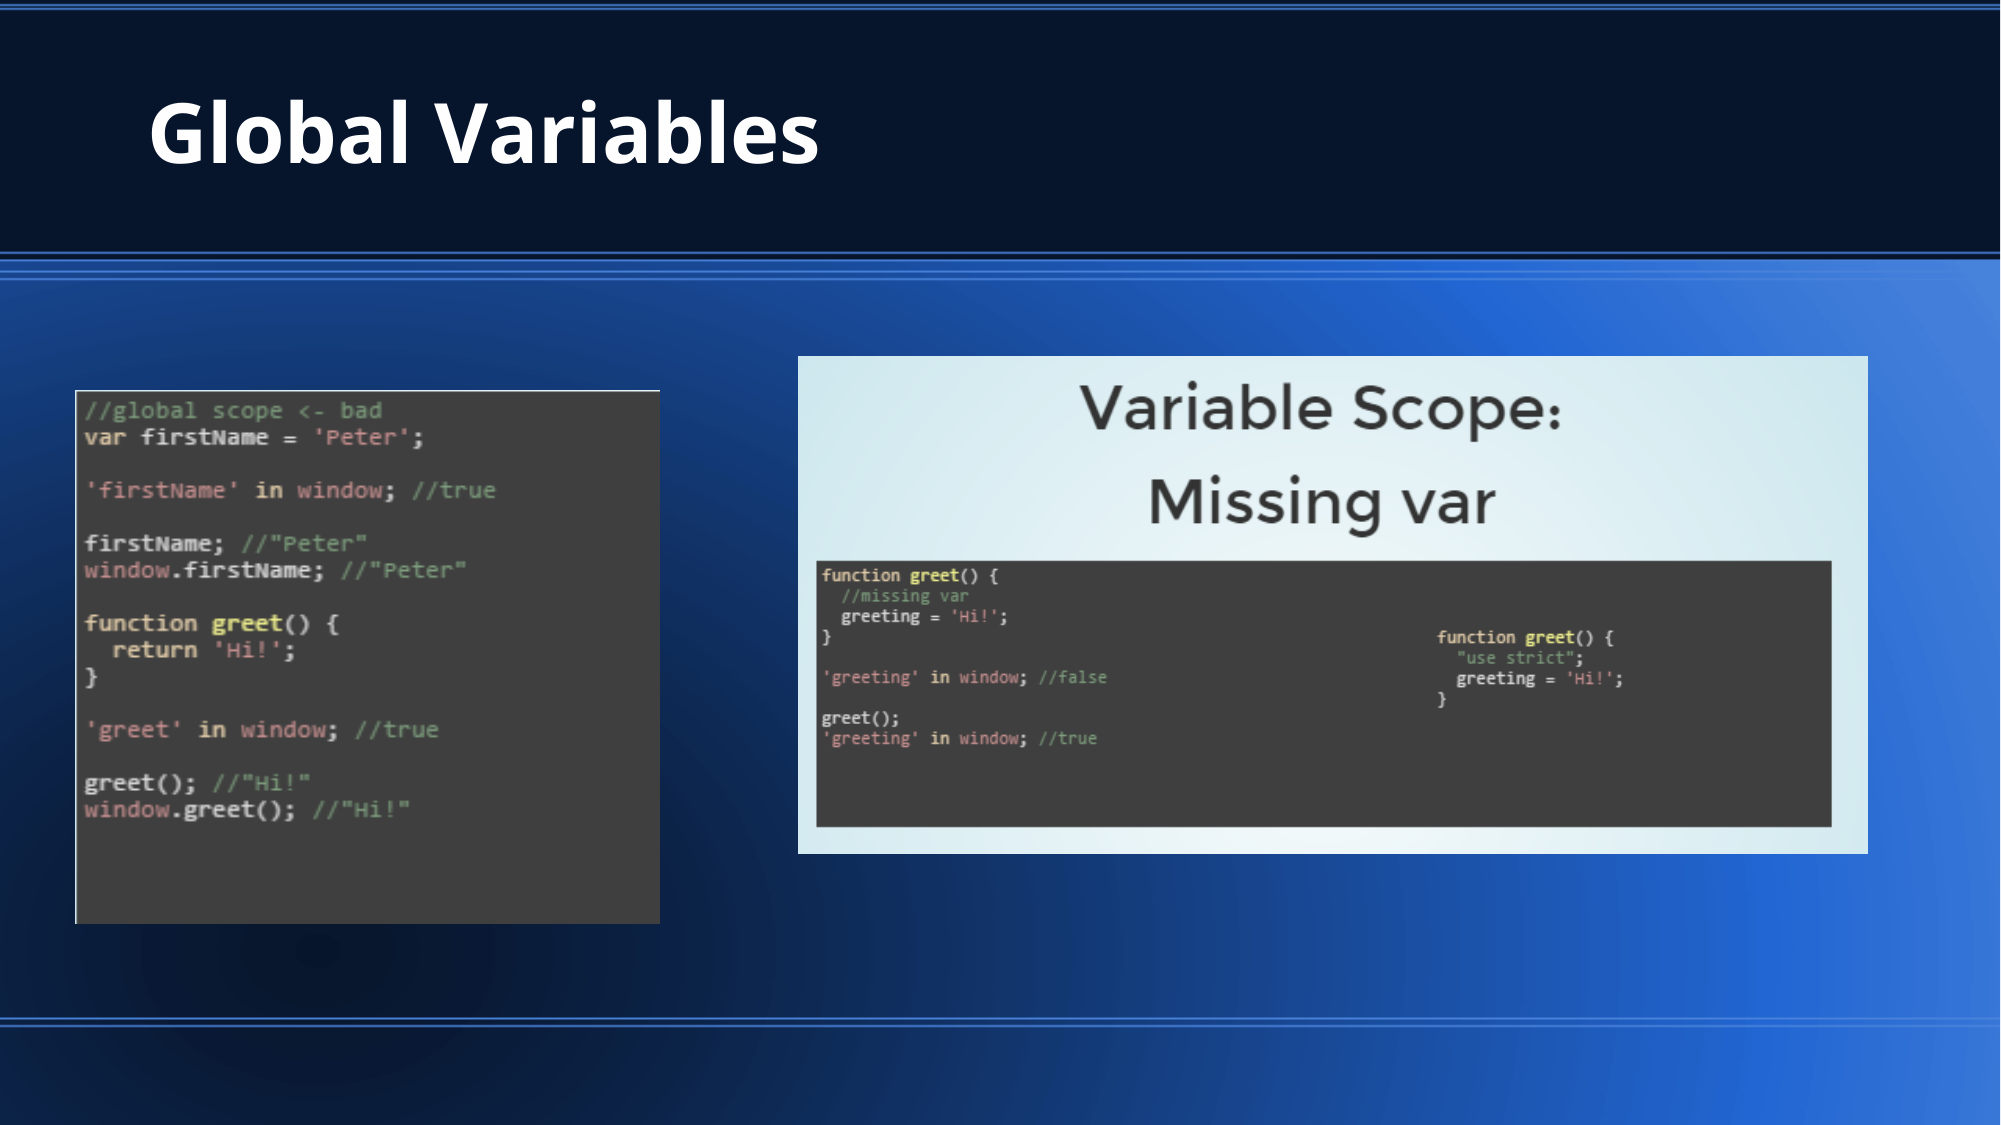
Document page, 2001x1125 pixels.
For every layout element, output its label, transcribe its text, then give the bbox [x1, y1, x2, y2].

picture [0, 0, 2001, 1125]
title Global Variables [132, 73, 1868, 233]
